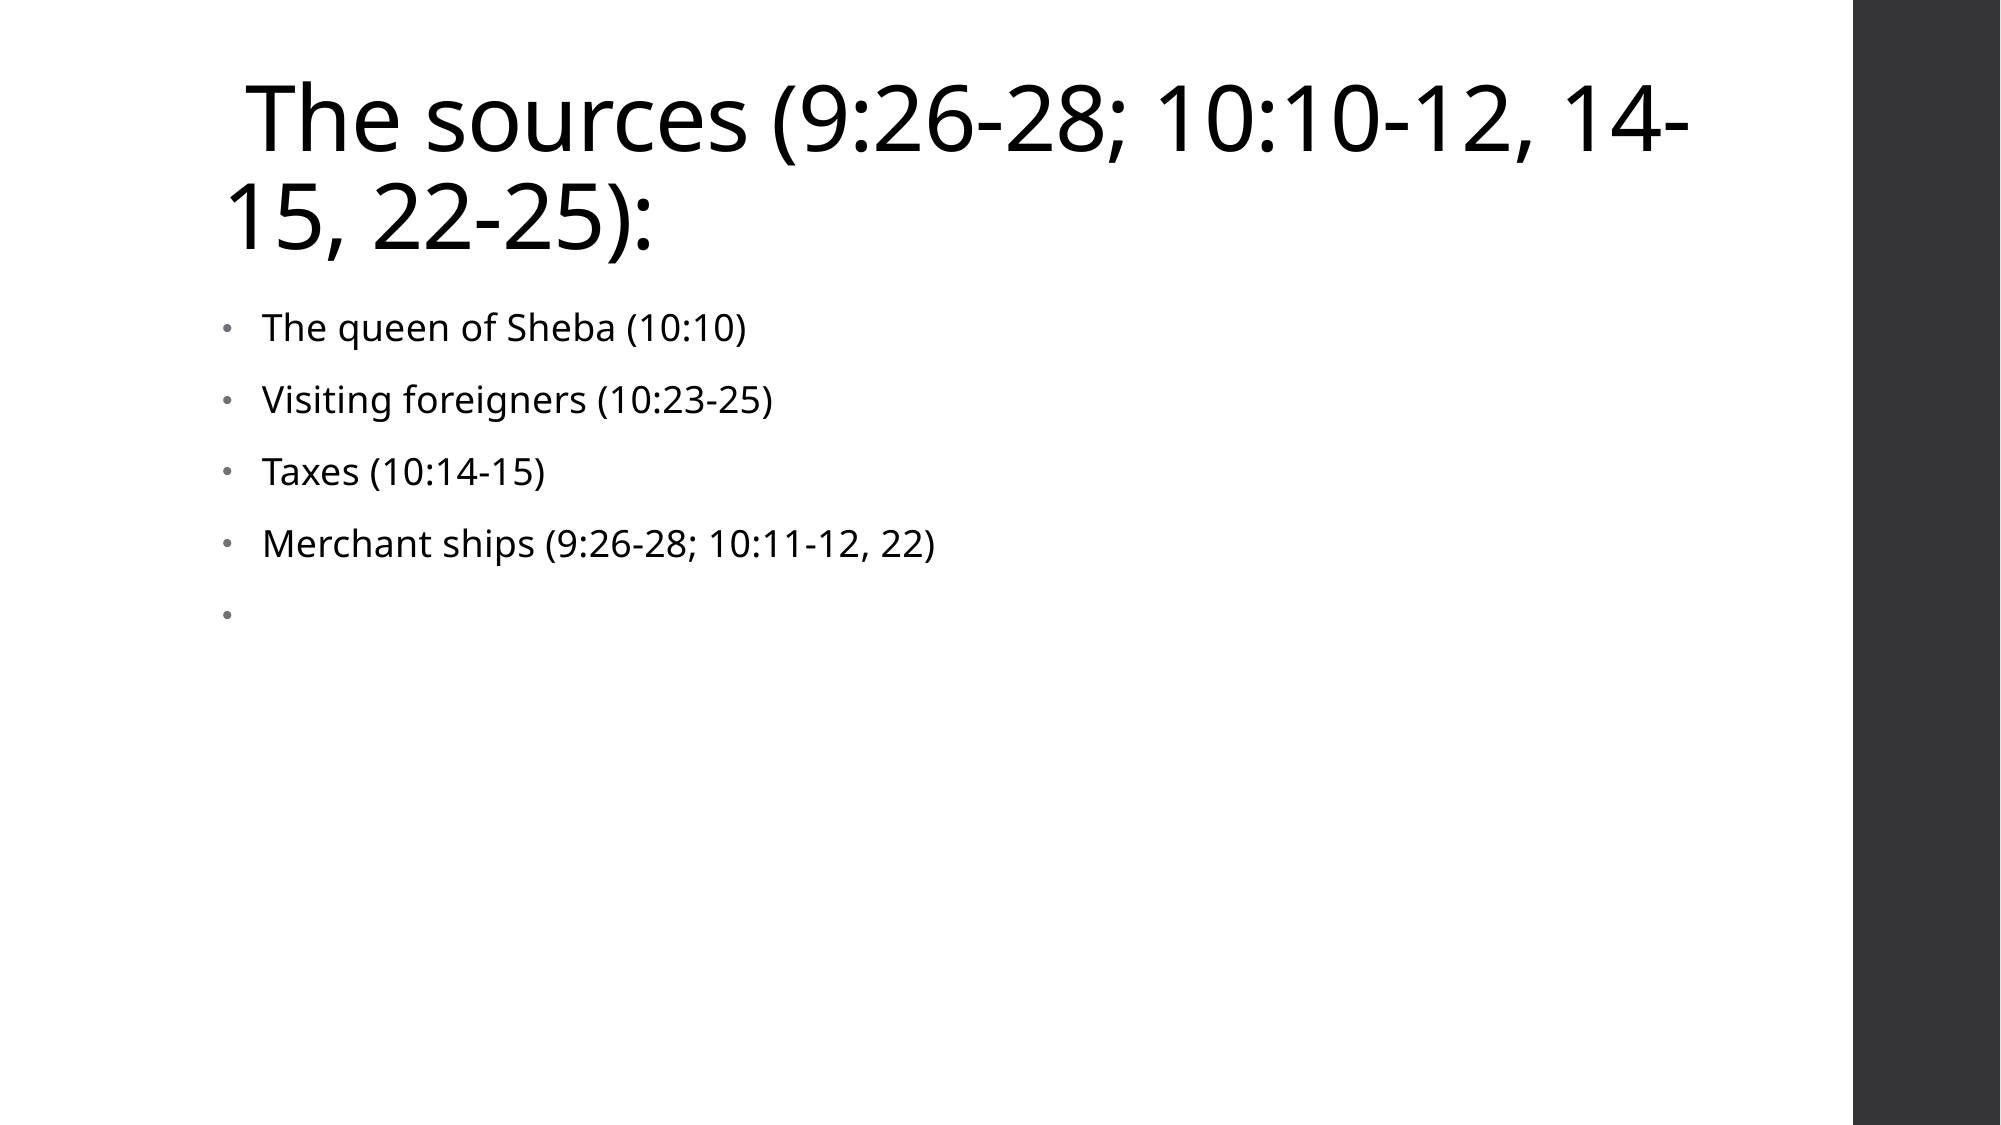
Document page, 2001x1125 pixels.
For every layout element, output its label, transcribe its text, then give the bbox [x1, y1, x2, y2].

title The sources (9:26-28; 10:10-12, 14-15, 22-25): [206, 60, 1797, 278]
list The queen of Sheba (10:10) Visiting foreigners (10:23-25) Taxes (10:14-15) Merchant ships (9:26-28; 10:11-12, 22) [206, 299, 1617, 1014]
